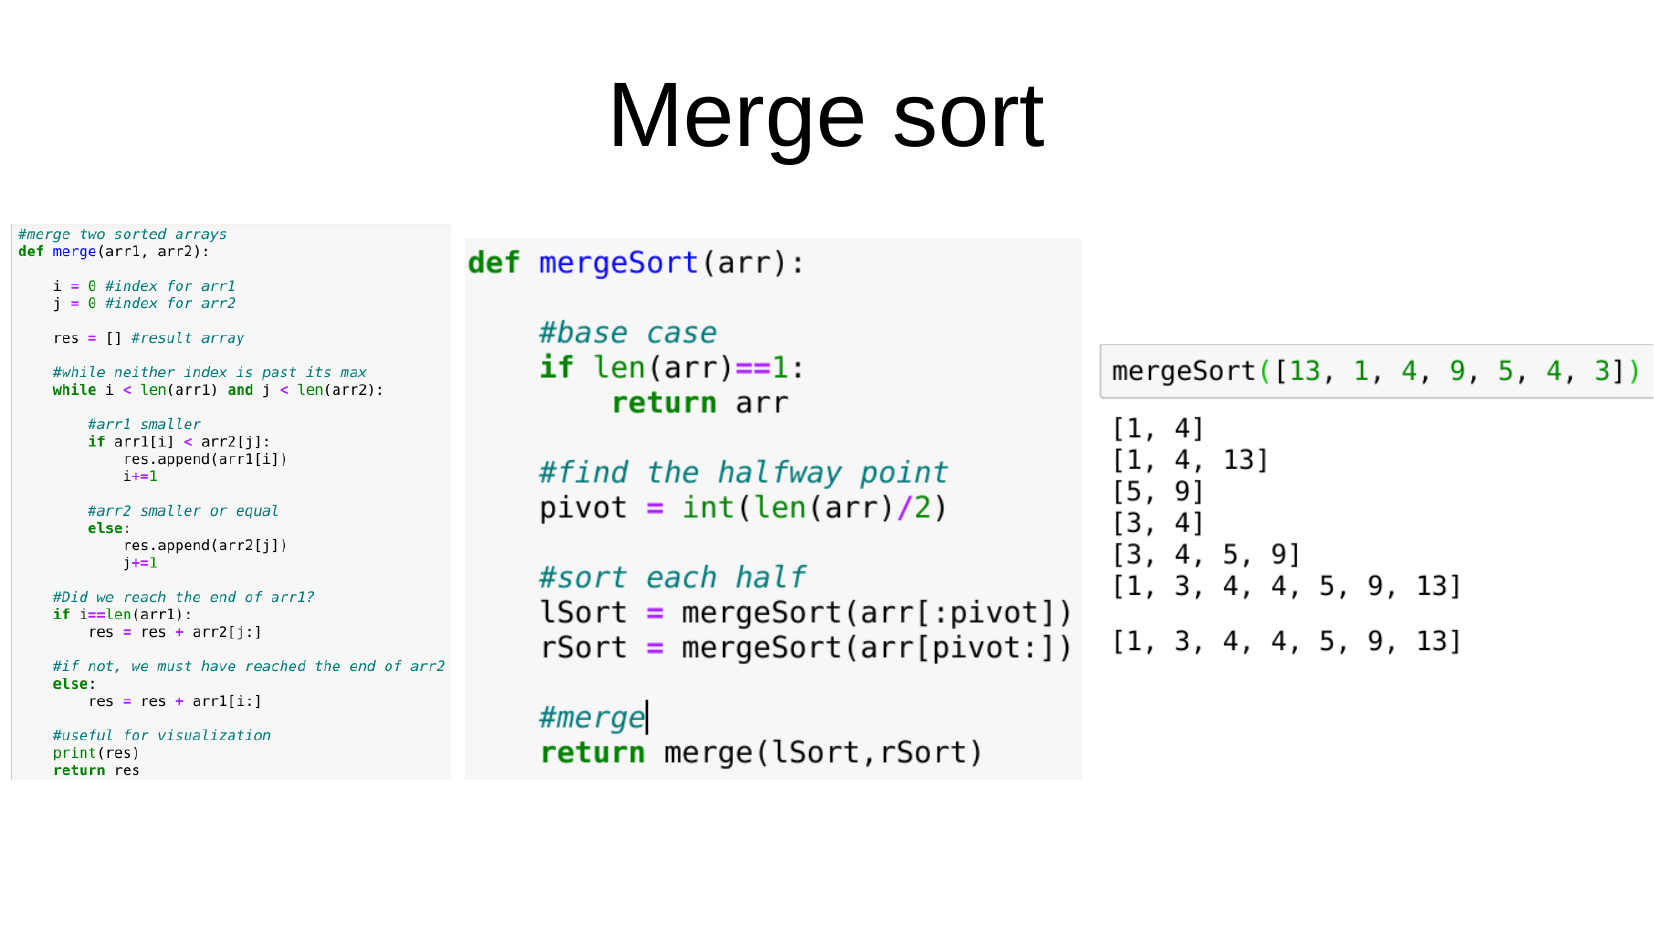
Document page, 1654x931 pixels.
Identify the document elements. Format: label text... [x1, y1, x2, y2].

picture [465, 239, 1082, 780]
title Merge sort [82, 37, 1571, 193]
picture [11, 224, 451, 781]
picture [1095, 344, 1654, 676]
